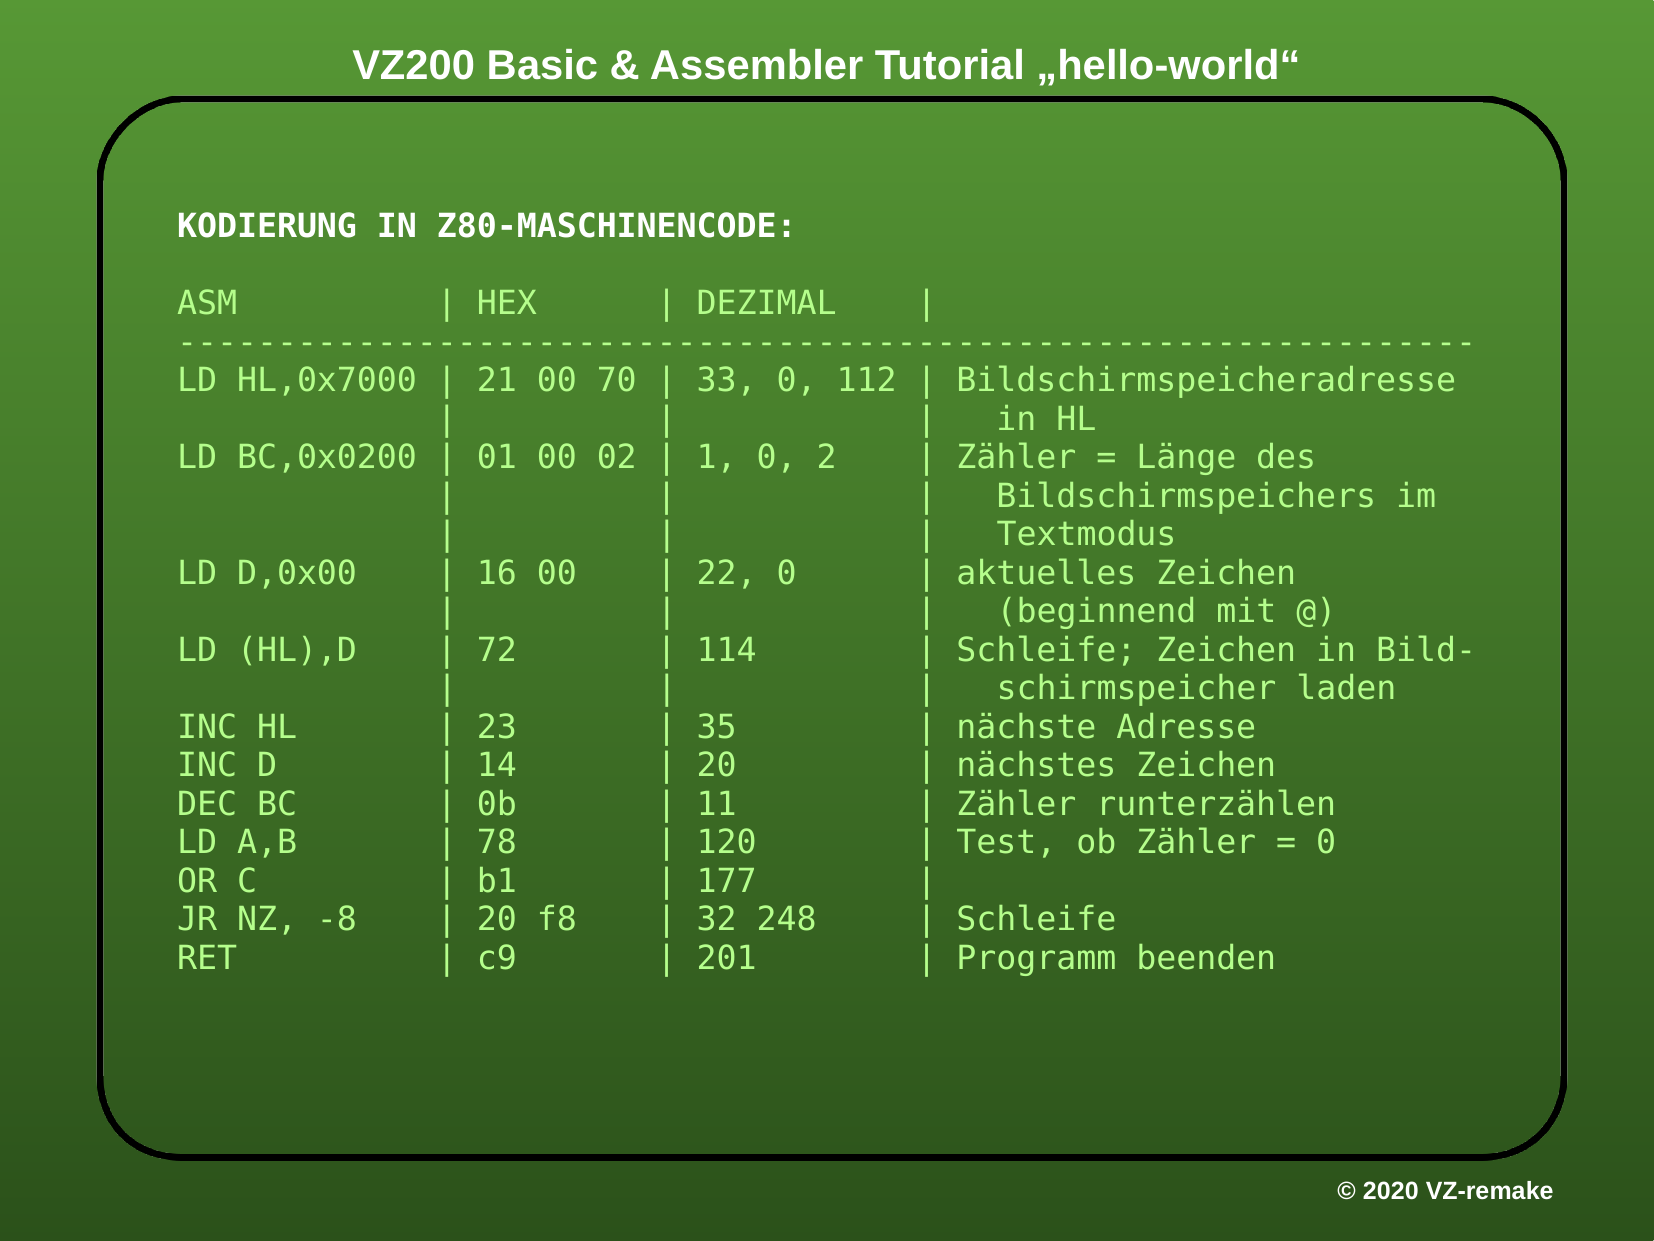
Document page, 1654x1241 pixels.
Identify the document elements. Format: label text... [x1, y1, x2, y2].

picture [1339, 1183, 1354, 1198]
title VZ200 Basic & Assembler Tutorial „hello-world“ [82, 35, 1571, 95]
picture [1380, 1184, 1385, 1196]
picture [59, 58, 1607, 1199]
list KODIERUNG IN Z80-MASCHINENCODE: ASM | HEX | DEZIMAL | ----------------------------------------------------------------- LD HL,0x7000 | 21 00 70 | 33, 0, 112 | Bildschirmspeicheradresse | | | in HL LD BC,0x0200 | 01 00 02 | 1, 0, 2 | Zähler = Länge des | | | Bildschirmspeichers im | | | Textmodus LD D,0x00 | 16 00 | 22, 0 | aktuelles Zeichen | | | (beginnend mit @) LD (HL),D | 72 | 114 | Schleife; Zeichen in Bild- | | | schirmspeicher laden INC HL | 23 | 35 | nächste Adresse INC D | 14 | 20 | nächstes Zeichen DEC BC | 0b | 11 | Zähler runterzählen LD A,B | 78 | 120 | Test, ob Zähler = 0 OR C | b1 | 177 | JR NZ, -8 | 20 f8 | 32 248 | Schleife RET | c9 | 201 | Programm beenden [177, 129, 1501, 1111]
picture [1502, 1188, 1506, 1199]
picture [1408, 1184, 1413, 1196]
